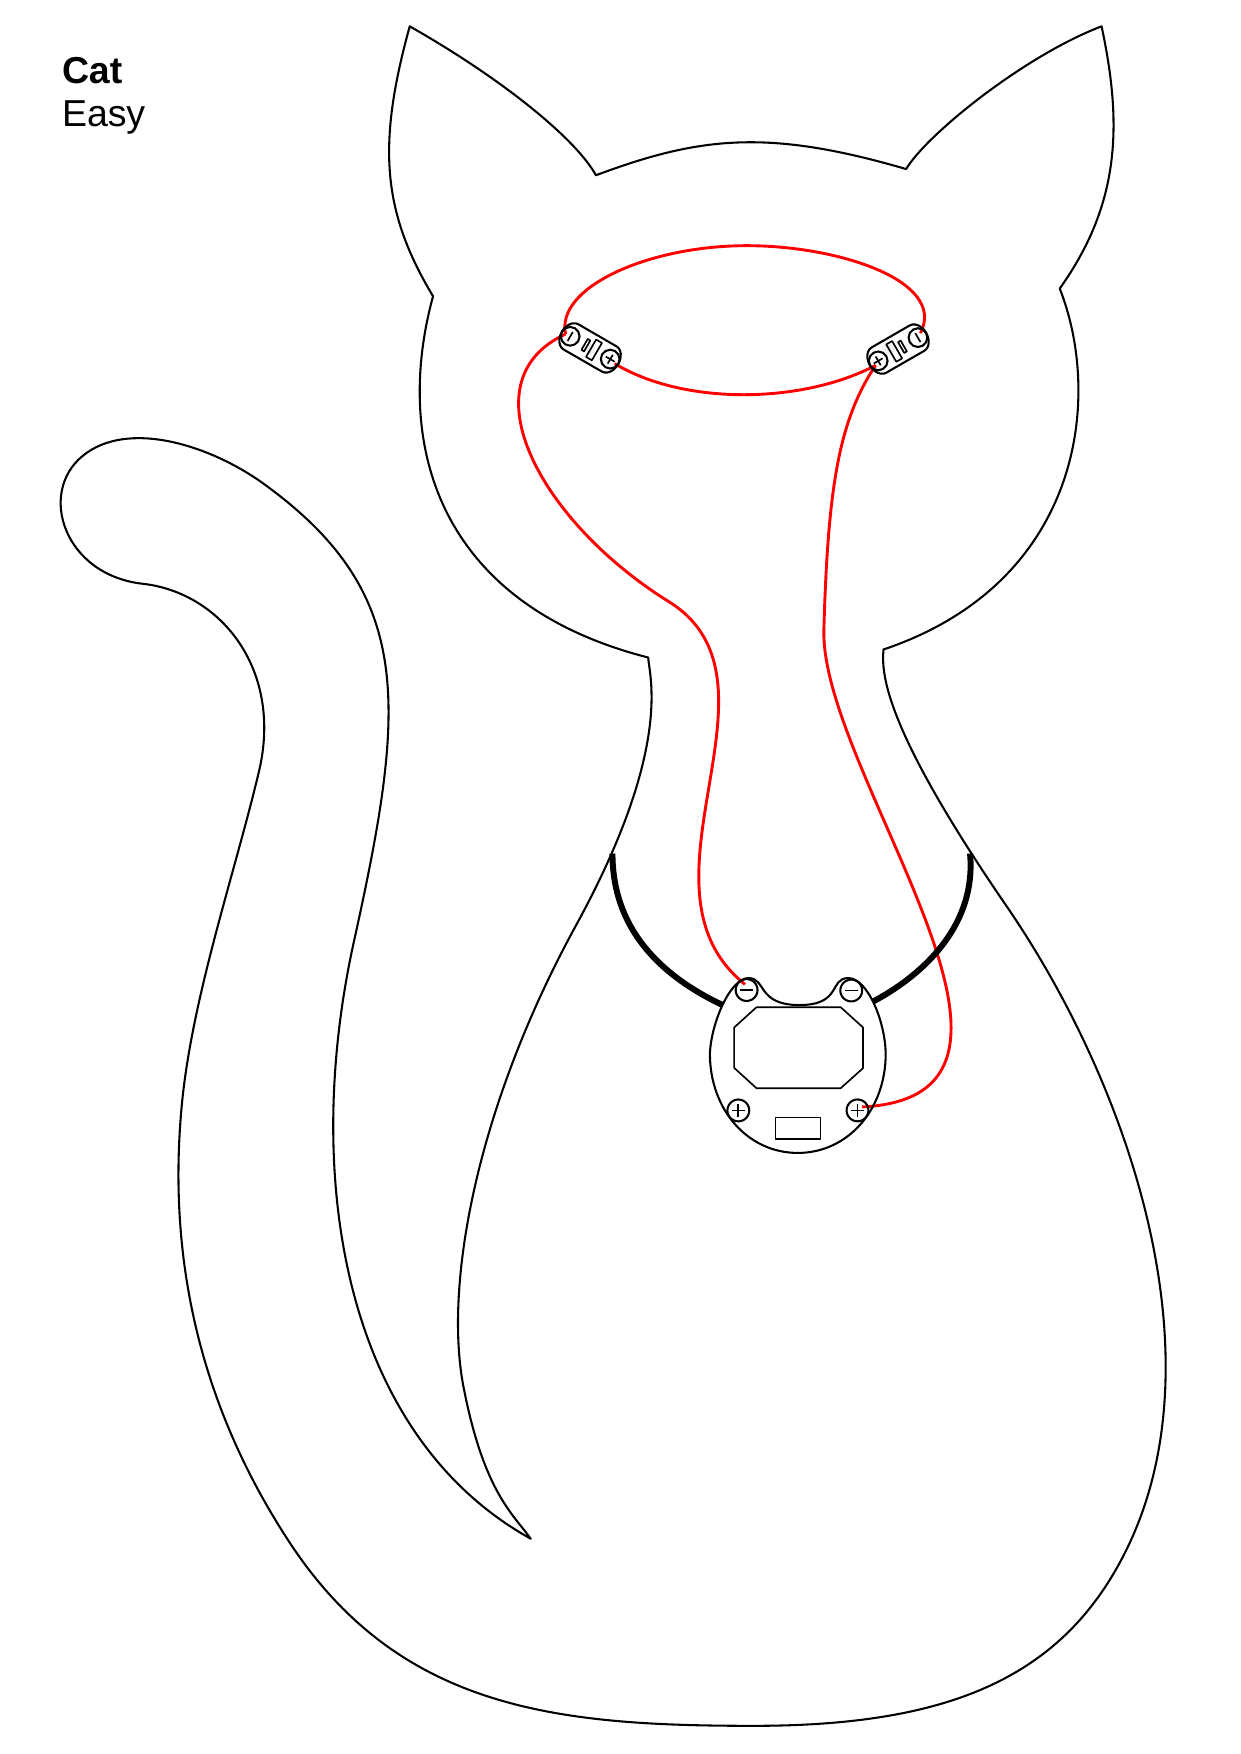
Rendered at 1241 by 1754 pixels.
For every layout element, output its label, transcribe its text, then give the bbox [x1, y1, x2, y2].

text_box [589, 345, 596, 355]
text_box [585, 343, 592, 354]
text_box [889, 343, 895, 353]
text_box [882, 344, 890, 355]
text_box Cat Easy [47, 42, 331, 142]
